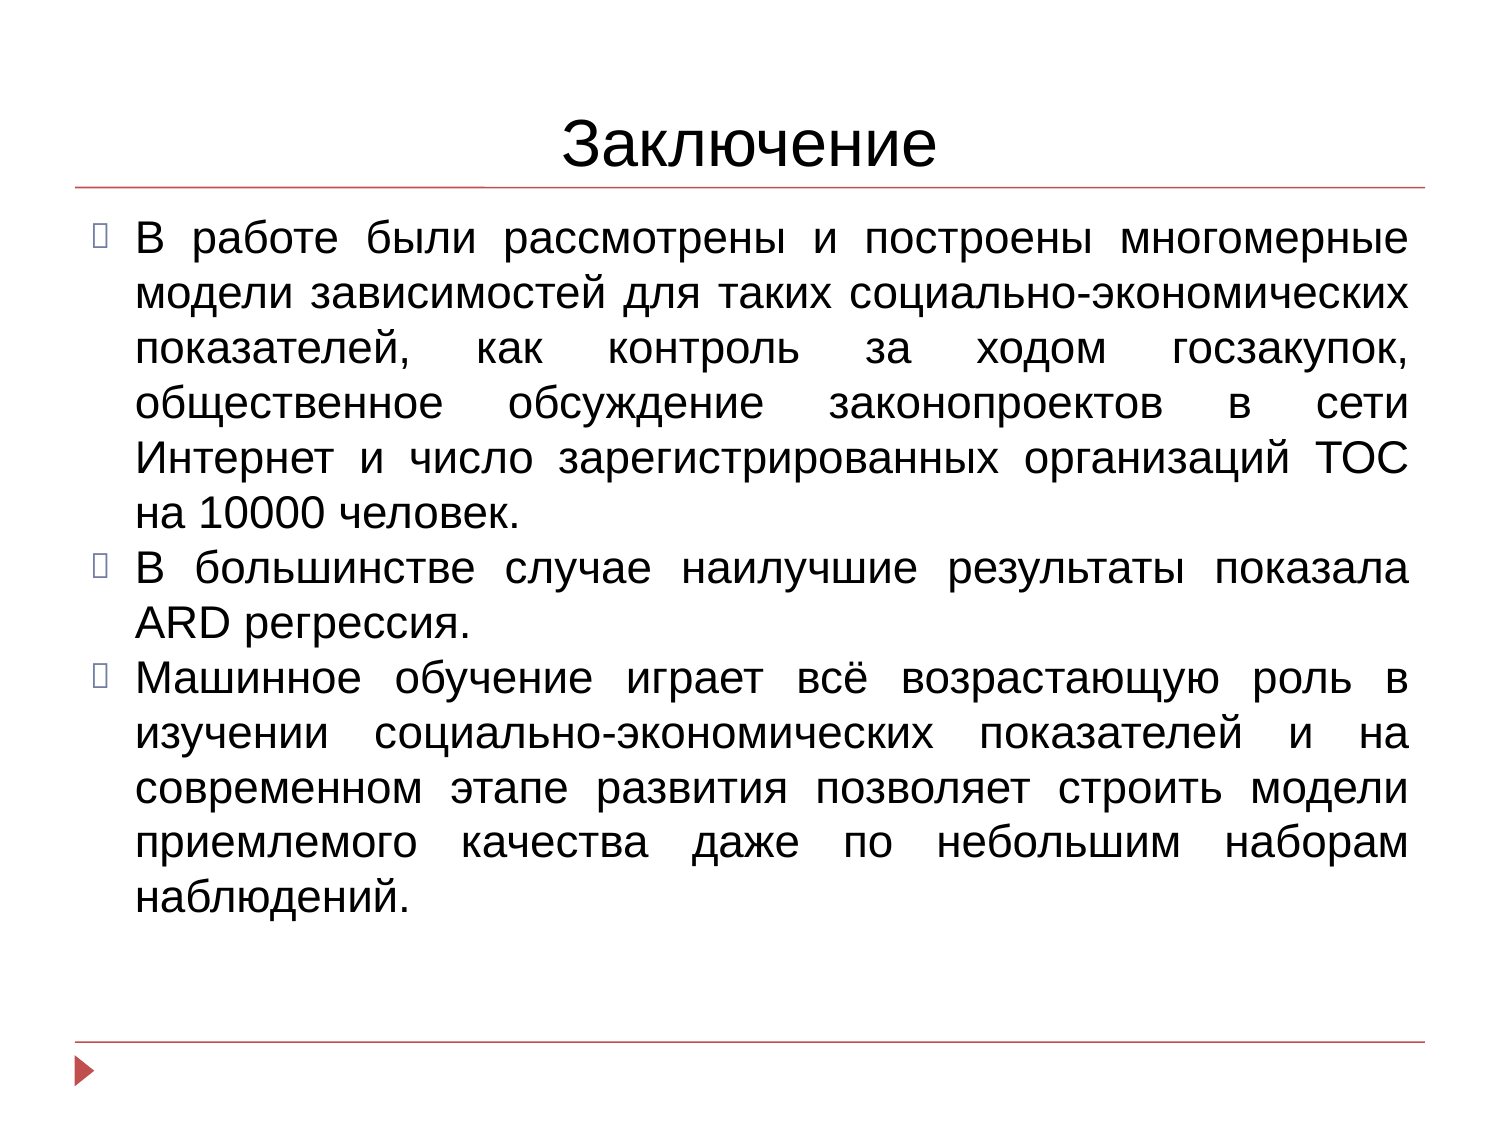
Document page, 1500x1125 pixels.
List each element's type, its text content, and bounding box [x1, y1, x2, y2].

text_box В работе были рассмотрены и построены многомерные модели зависимостей для таких социально-экономических показателей, как контроль за ходом госзакупок, общественное обсуждение законопроектов в сети Интернет и число зарегистрированных организаций ТОС на 10000 человек. В большинстве случае наилучшие результаты показала ARD регрессия. Машинное обучение играет всё возрастающую роль в изучении социально-экономических показателей и на современном этапе развития позволяет строить модели приемлемого качества даже по небольшим наборам наблюдений. [75, 200, 1425, 1010]
text_box Заключение [75, 24, 1425, 188]
